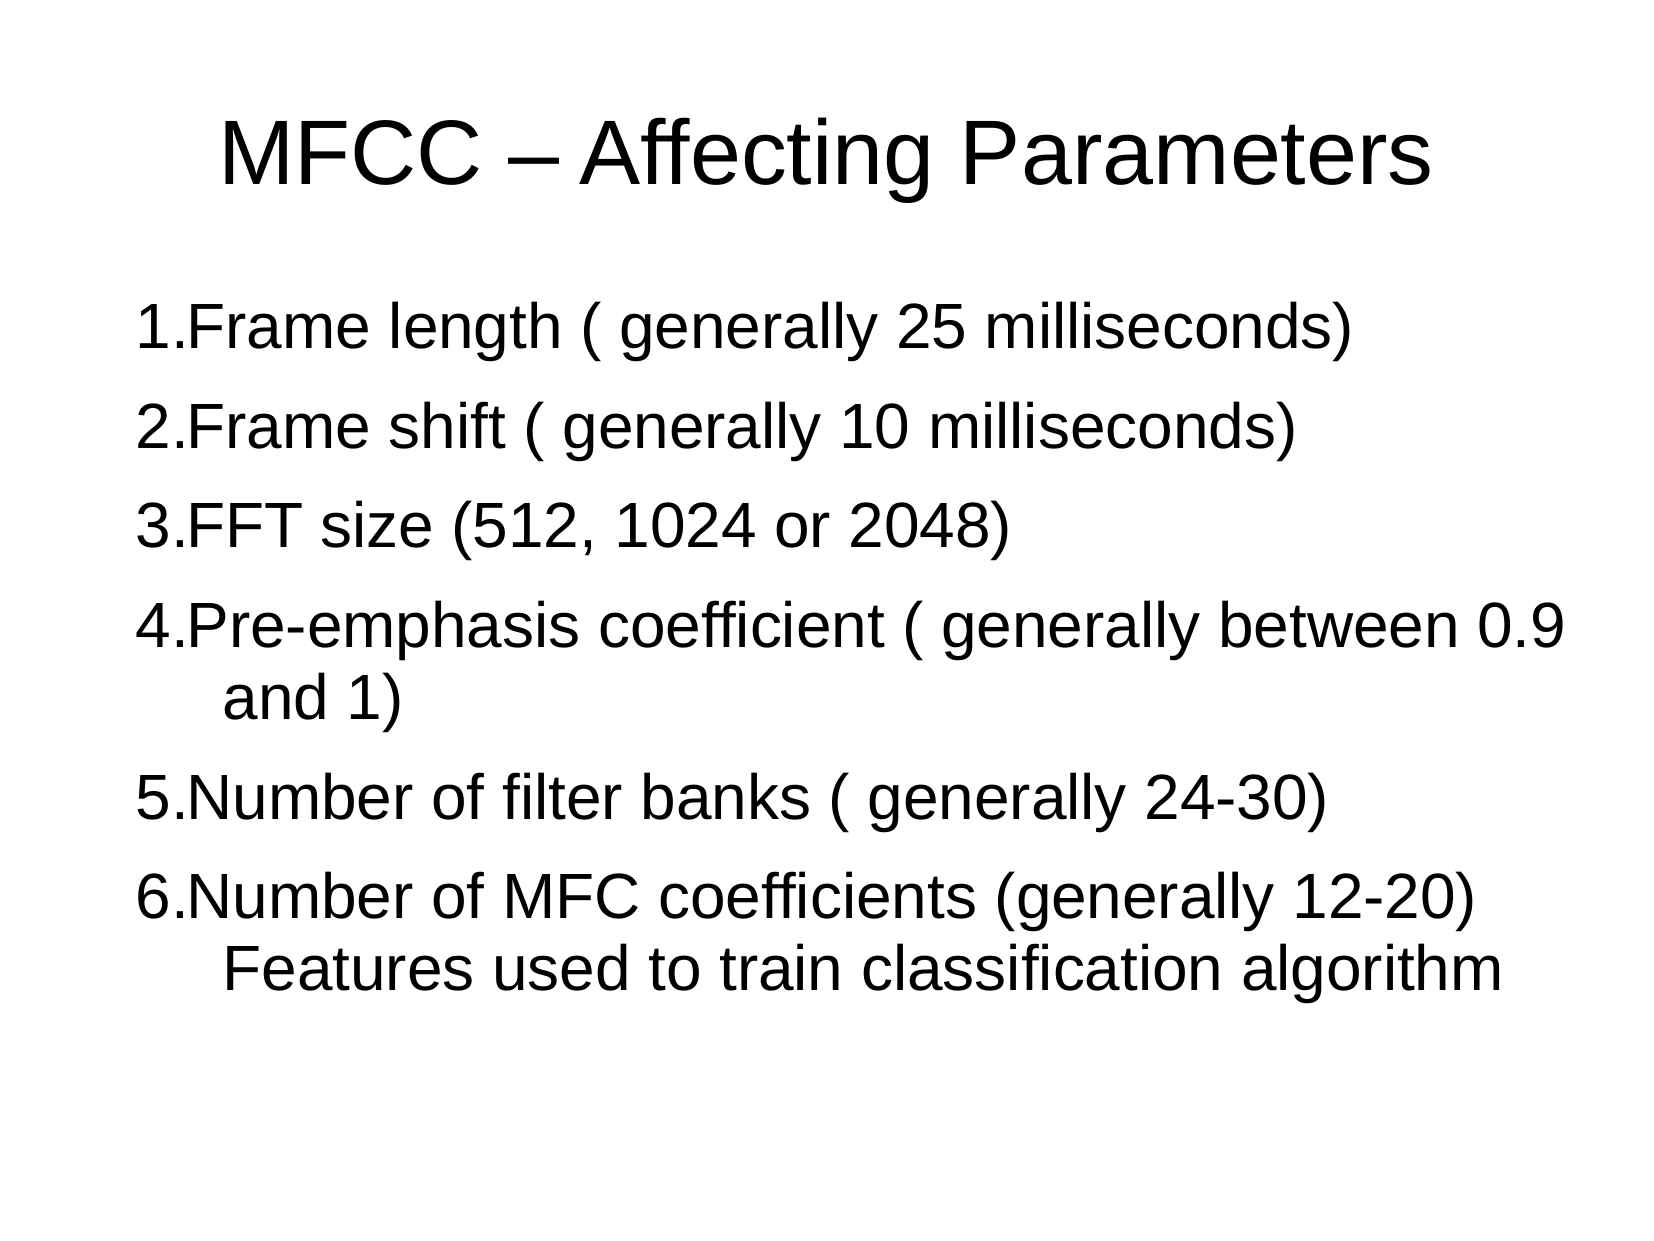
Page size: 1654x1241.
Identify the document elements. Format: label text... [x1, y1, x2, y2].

list Frame length ( generally 25 milliseconds) Frame shift ( generally 10 milliseconds) FFT size (512, 1024 or 2048) Pre-emphasis coefficient ( generally between 0.9 and 1) Number of filter banks ( generally 24-30) Number of MFC coefficients (generally 12-20) Features used to train classification algorithm [82, 290, 1571, 1010]
title MFCC – Affecting Parameters [82, 49, 1571, 257]
